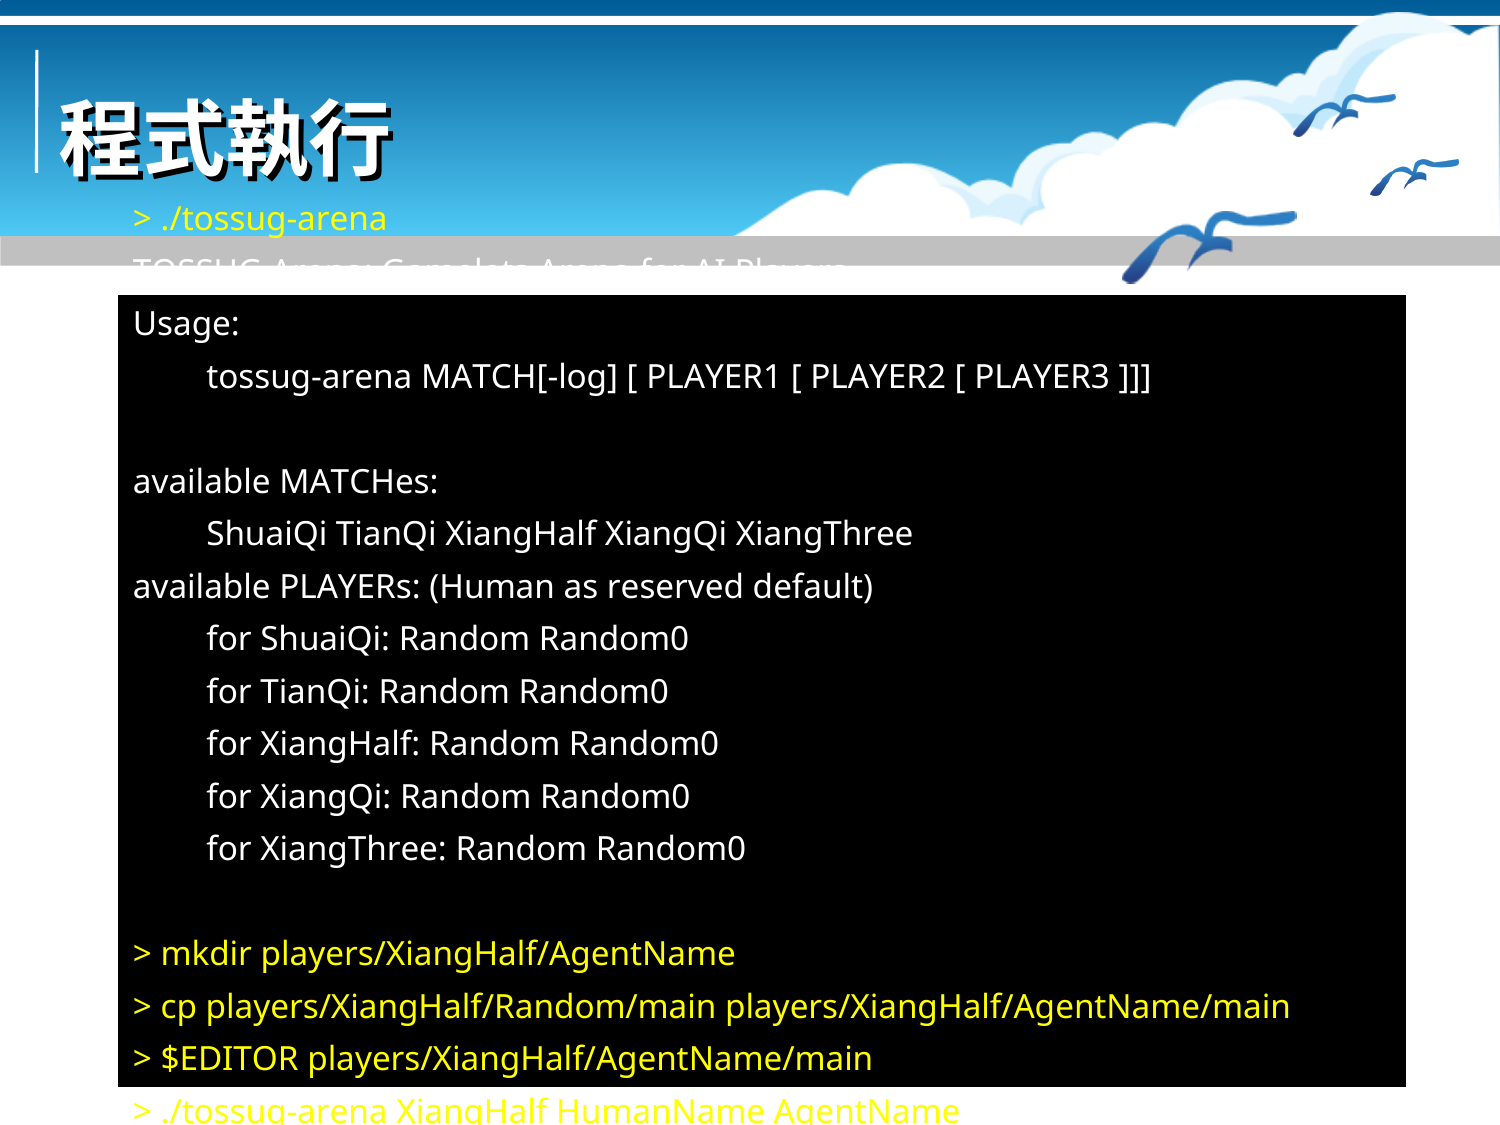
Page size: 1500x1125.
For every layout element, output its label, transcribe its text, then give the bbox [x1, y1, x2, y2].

title 程式執行 [59, 86, 1465, 186]
picture [730, 12, 1500, 284]
text_box > ./tossug-arena TOSSUG Arena: Gamelets Arena for AI Players Usage: tossug-arena MATCH[-log] [ PLAYER1 [ PLAYER2 [ PLAYER3 ]]] available MATCHes: ShuaiQi TianQi XiangHalf XiangQi XiangThree available PLAYERs: (Human as reserved default) for ShuaiQi: Random Random0 for TianQi: Random Random0 for XiangHalf: Random Random0 for XiangQi: Random Random0 for XiangThree: Random Random0 > mkdir players/XiangHalf/AgentName > cp players/XiangHalf/Random/main players/XiangHalf/AgentName/main > $EDITOR players/XiangHalf/AgentName/main > ./tossug-arena XiangHalf HumanName AgentName > for i in {1..100}; do ./tossug-arena XiangHalf-log AgentName Random; done [118, 295, 1406, 1087]
